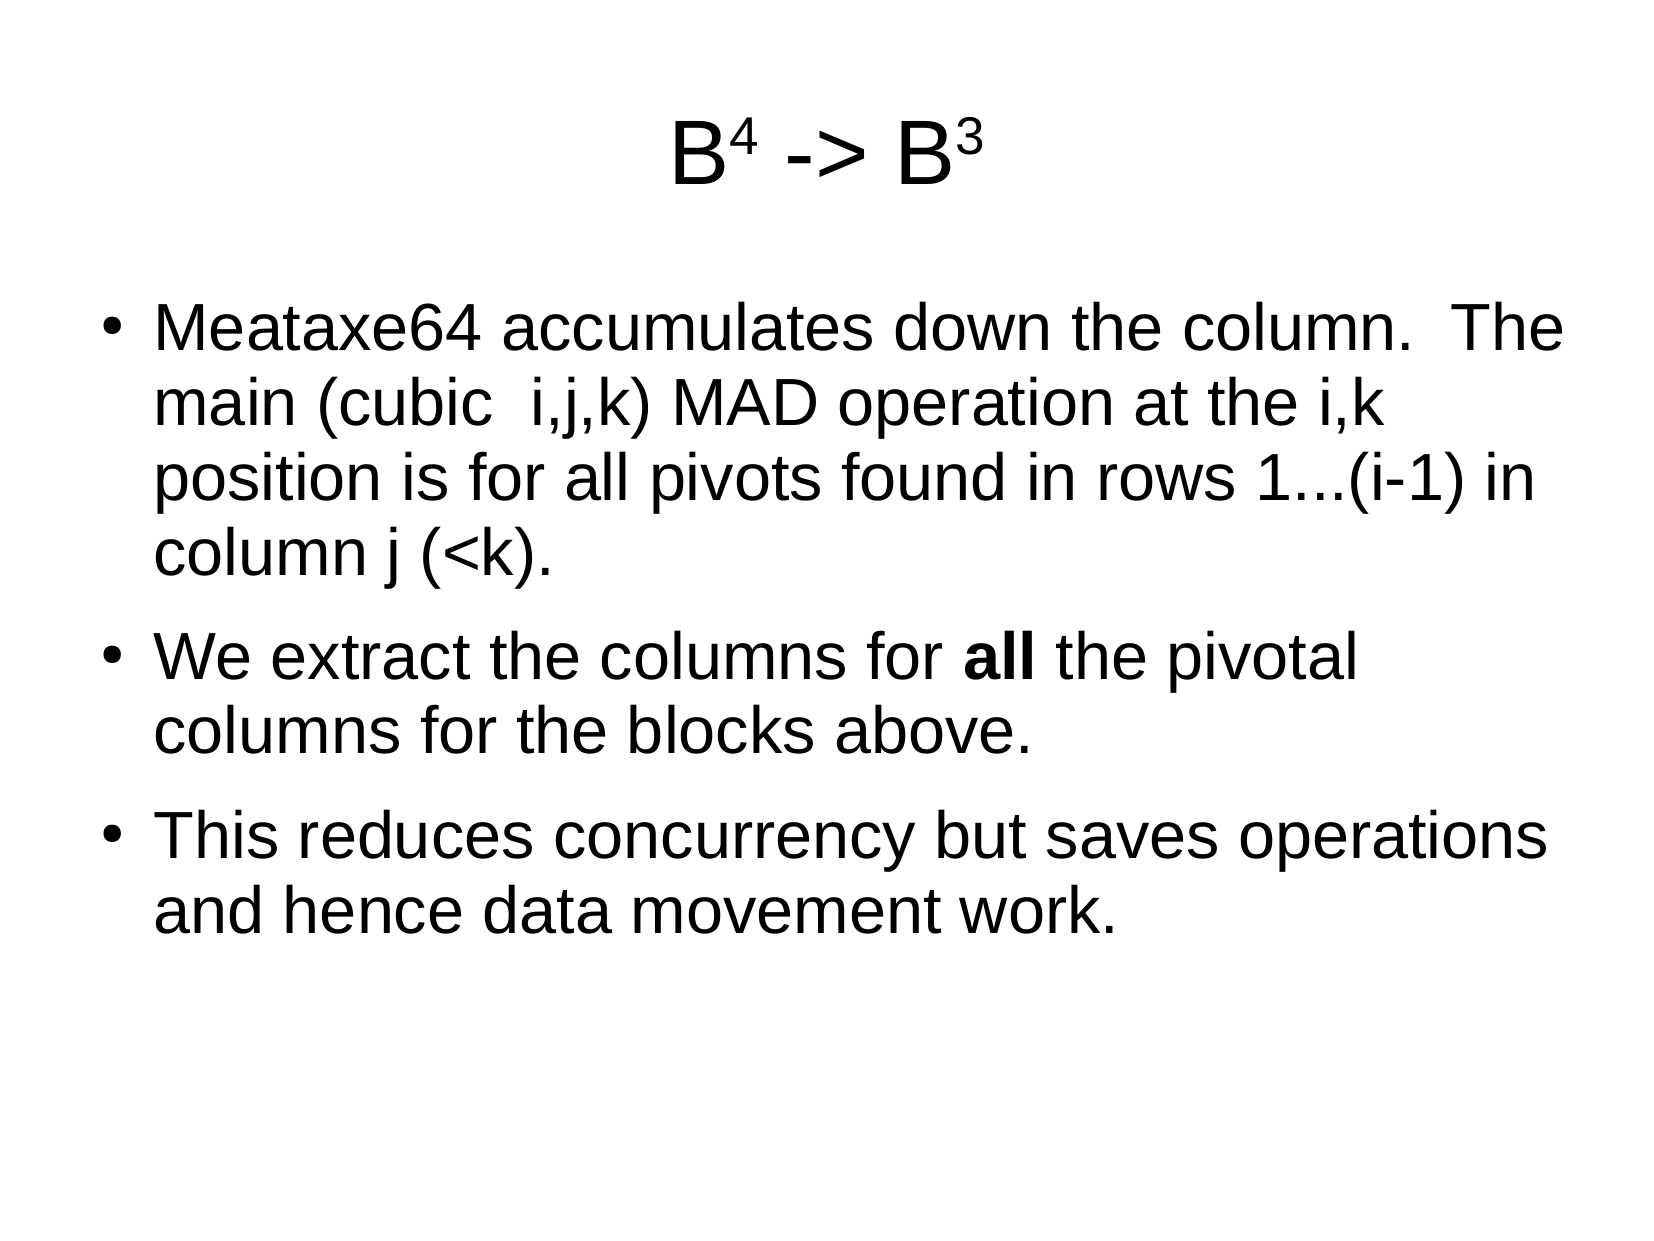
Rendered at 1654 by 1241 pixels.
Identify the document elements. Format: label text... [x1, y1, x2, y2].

list Meataxe64 accumulates down the column. The main (cubic i,j,k) MAD operation at the i,k position is for all pivots found in rows 1...(i-1) in column j (<k). We extract the columns for all the pivotal columns for the blocks above. This reduces concurrency but saves operations and hence data movement work. [82, 290, 1571, 1109]
title B4 -> B3 [82, 49, 1571, 257]
